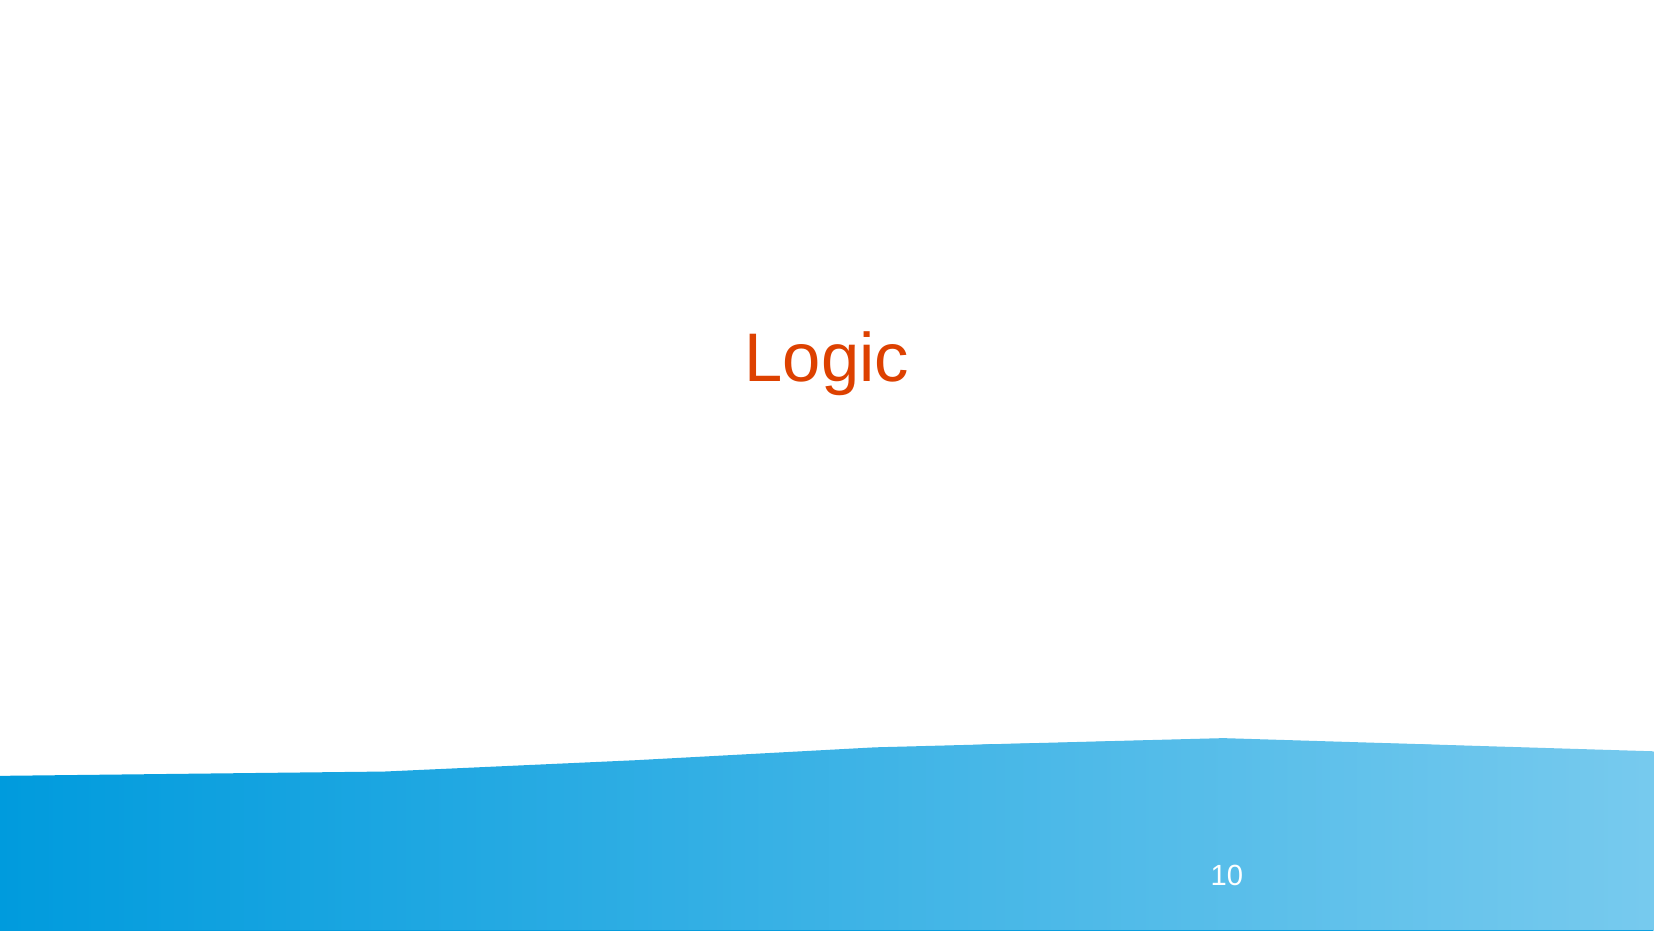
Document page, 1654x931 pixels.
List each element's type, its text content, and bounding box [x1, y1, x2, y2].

title Logic [88, 265, 1565, 443]
